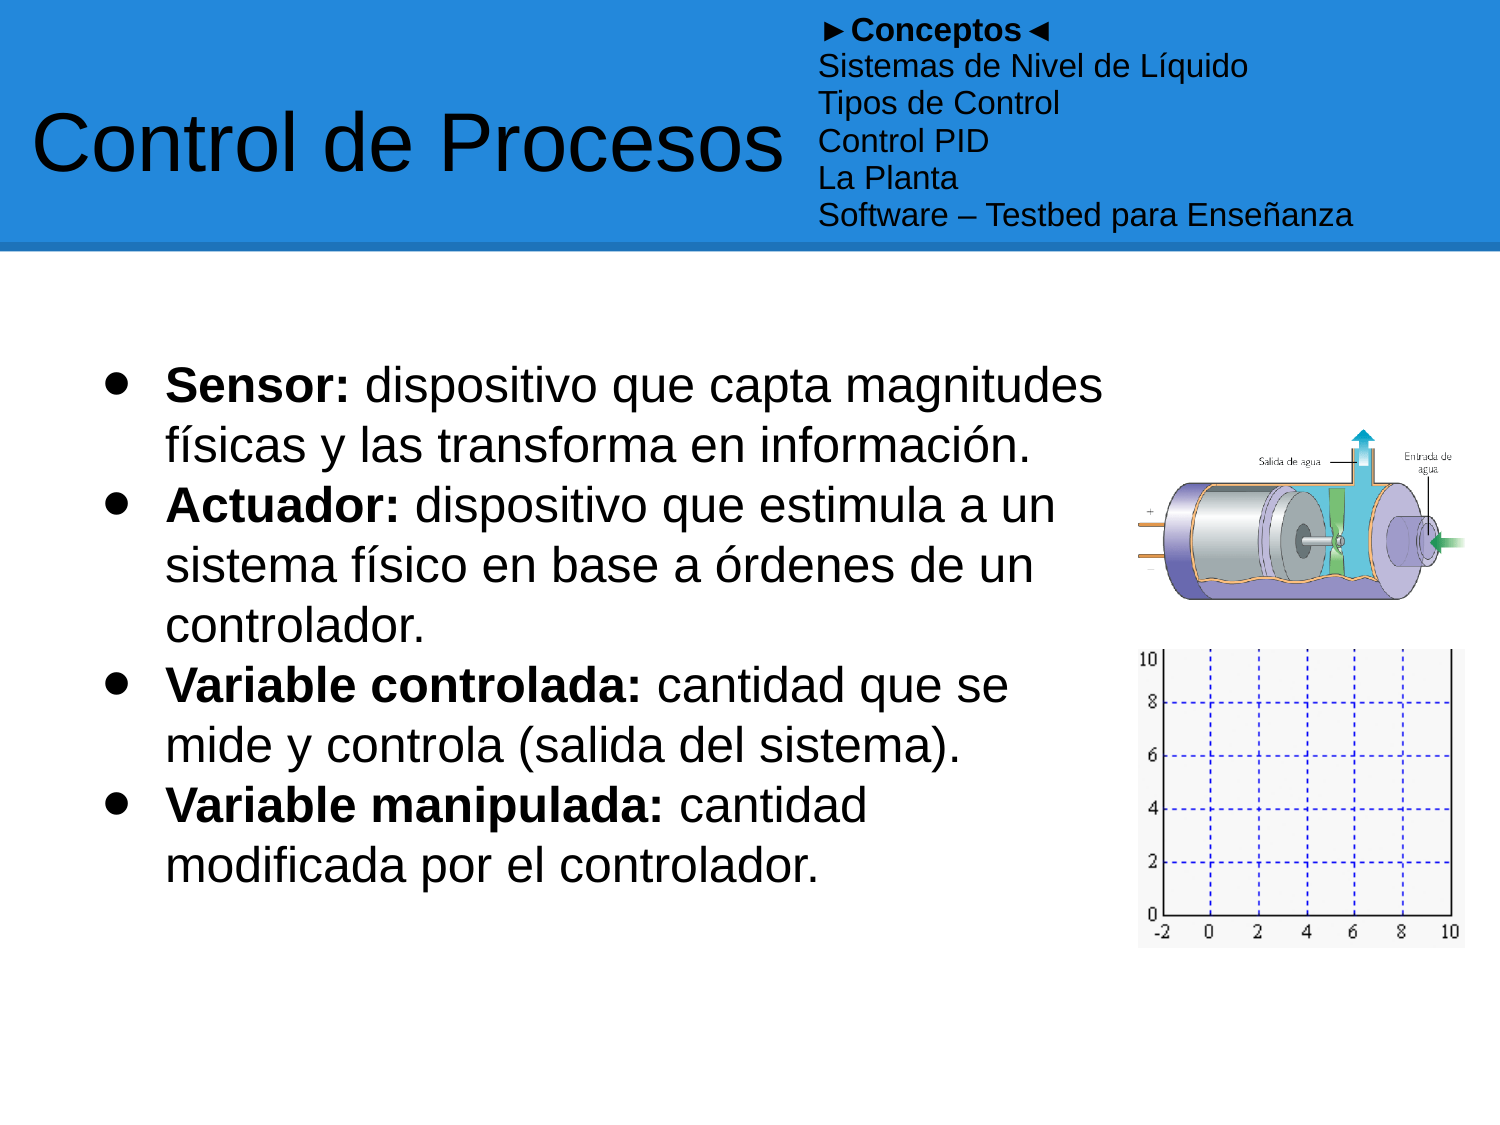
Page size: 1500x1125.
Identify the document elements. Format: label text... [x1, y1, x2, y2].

picture [1133, 425, 1465, 603]
text_box ►Conceptos◄ Sistemas de Nivel de Líquido Tipos de Control Control PID La Planta Software – Testbed para Enseñanza [803, 3, 1489, 244]
picture [1138, 649, 1465, 949]
title Control de Procesos [15, 21, 803, 240]
list Sensor: dispositivo que capta magnitudes físicas y las transforma en información. Actuador: dispositivo que estimula a un sistema físico en base a órdenes de un controlador. Variable controlada: cantidad que se mide y controla (salida del sistema). Variable manipulada: cantidad modificada por el controlador. [75, 245, 1134, 1018]
